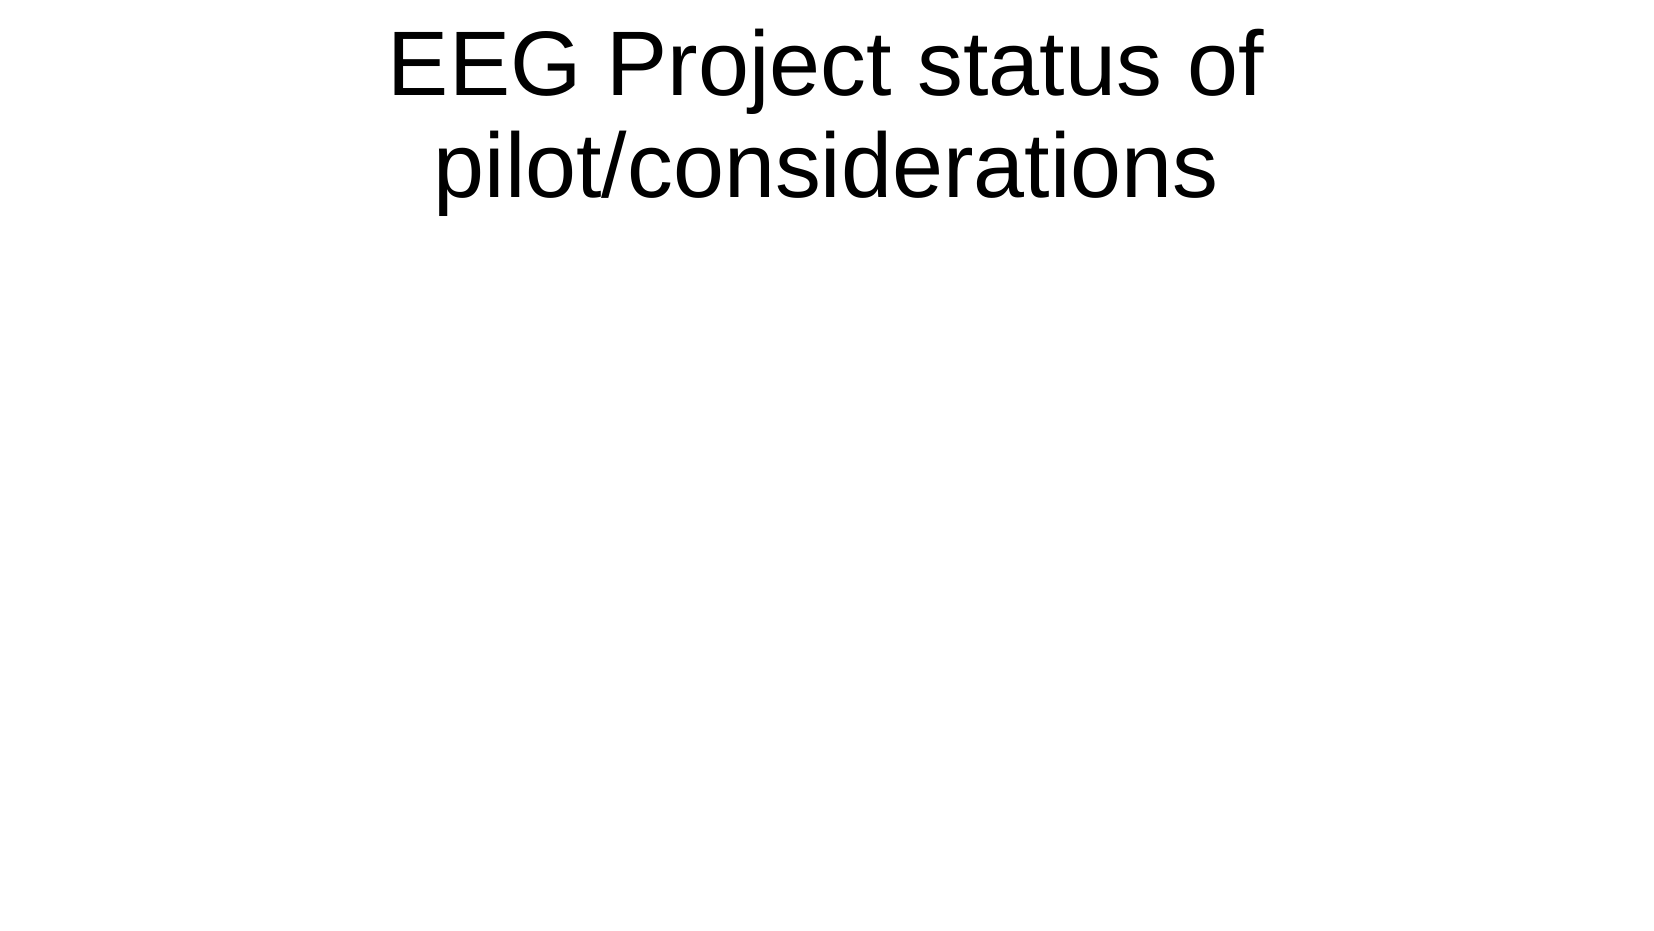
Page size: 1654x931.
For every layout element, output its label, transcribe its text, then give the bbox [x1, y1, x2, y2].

title EEG Project status of pilot/considerations [82, 12, 1571, 218]
